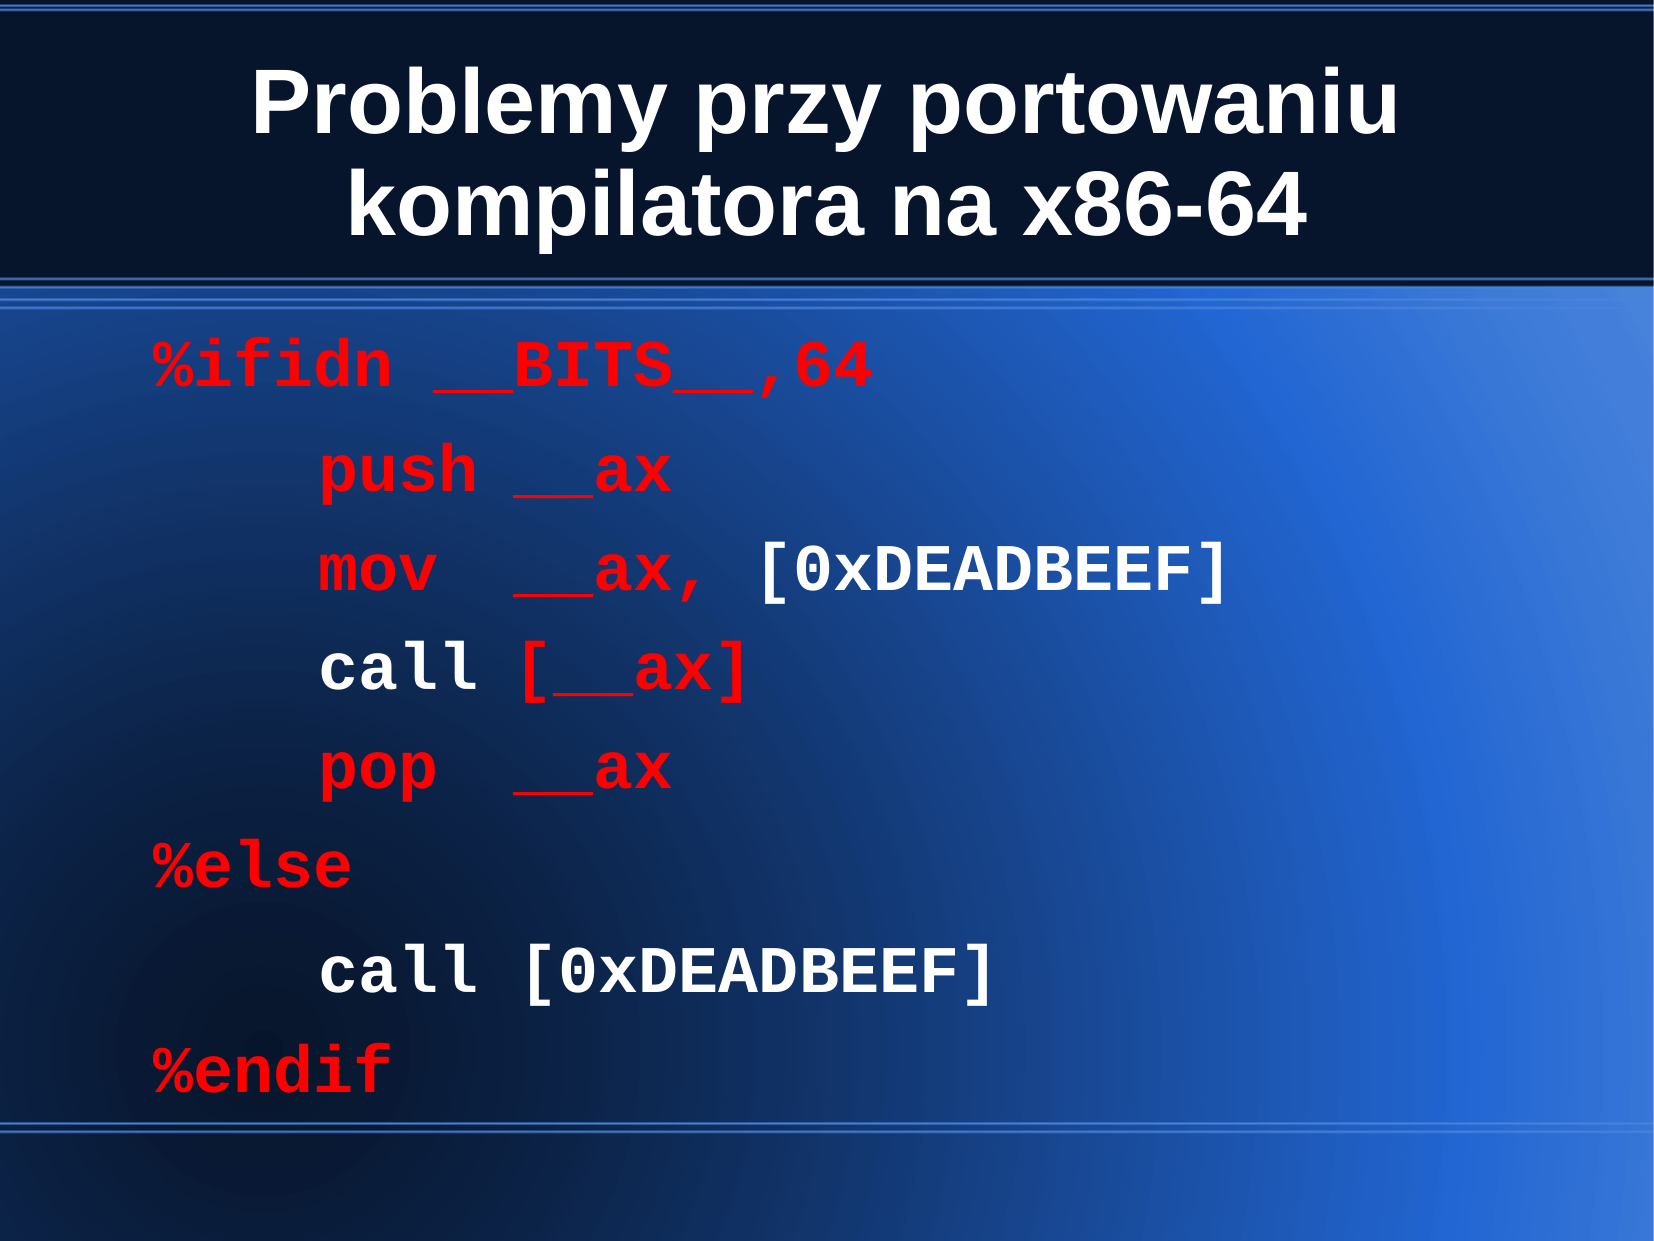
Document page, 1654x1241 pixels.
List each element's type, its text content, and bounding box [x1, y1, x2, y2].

title Problemy przy portowaniu kompilatora na x86-64 [82, 49, 1571, 257]
list %ifidn __BITS__,64 push __ax mov __ax, [0xDEADBEEF] call [__ax] pop __ax %else call [0xDEADBEEF] %endif [82, 330, 1571, 1113]
picture [0, 0, 1654, 1241]
